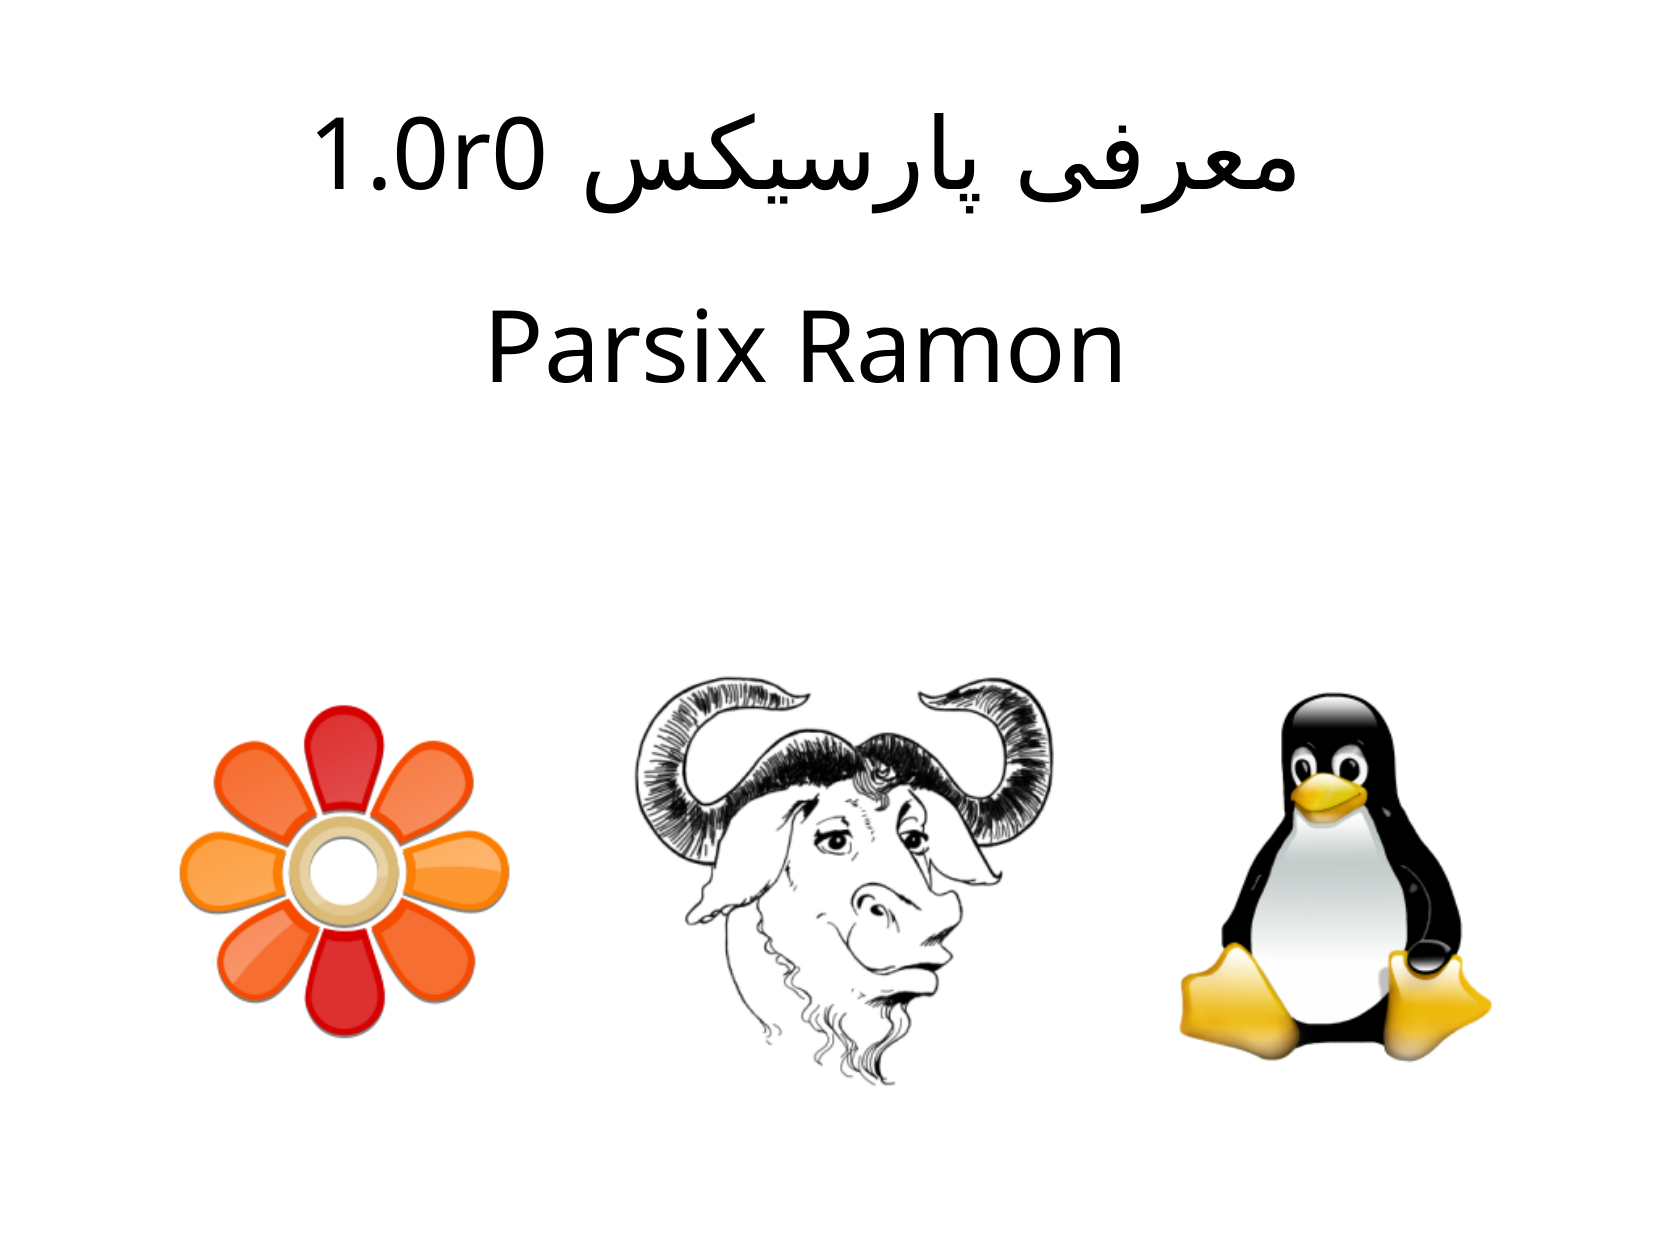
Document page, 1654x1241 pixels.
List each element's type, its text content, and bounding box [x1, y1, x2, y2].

picture [4, 1, 1654, 1241]
text_box معرفی پارسیکس 1.0r0 Parsix Ramon [187, 75, 1426, 450]
